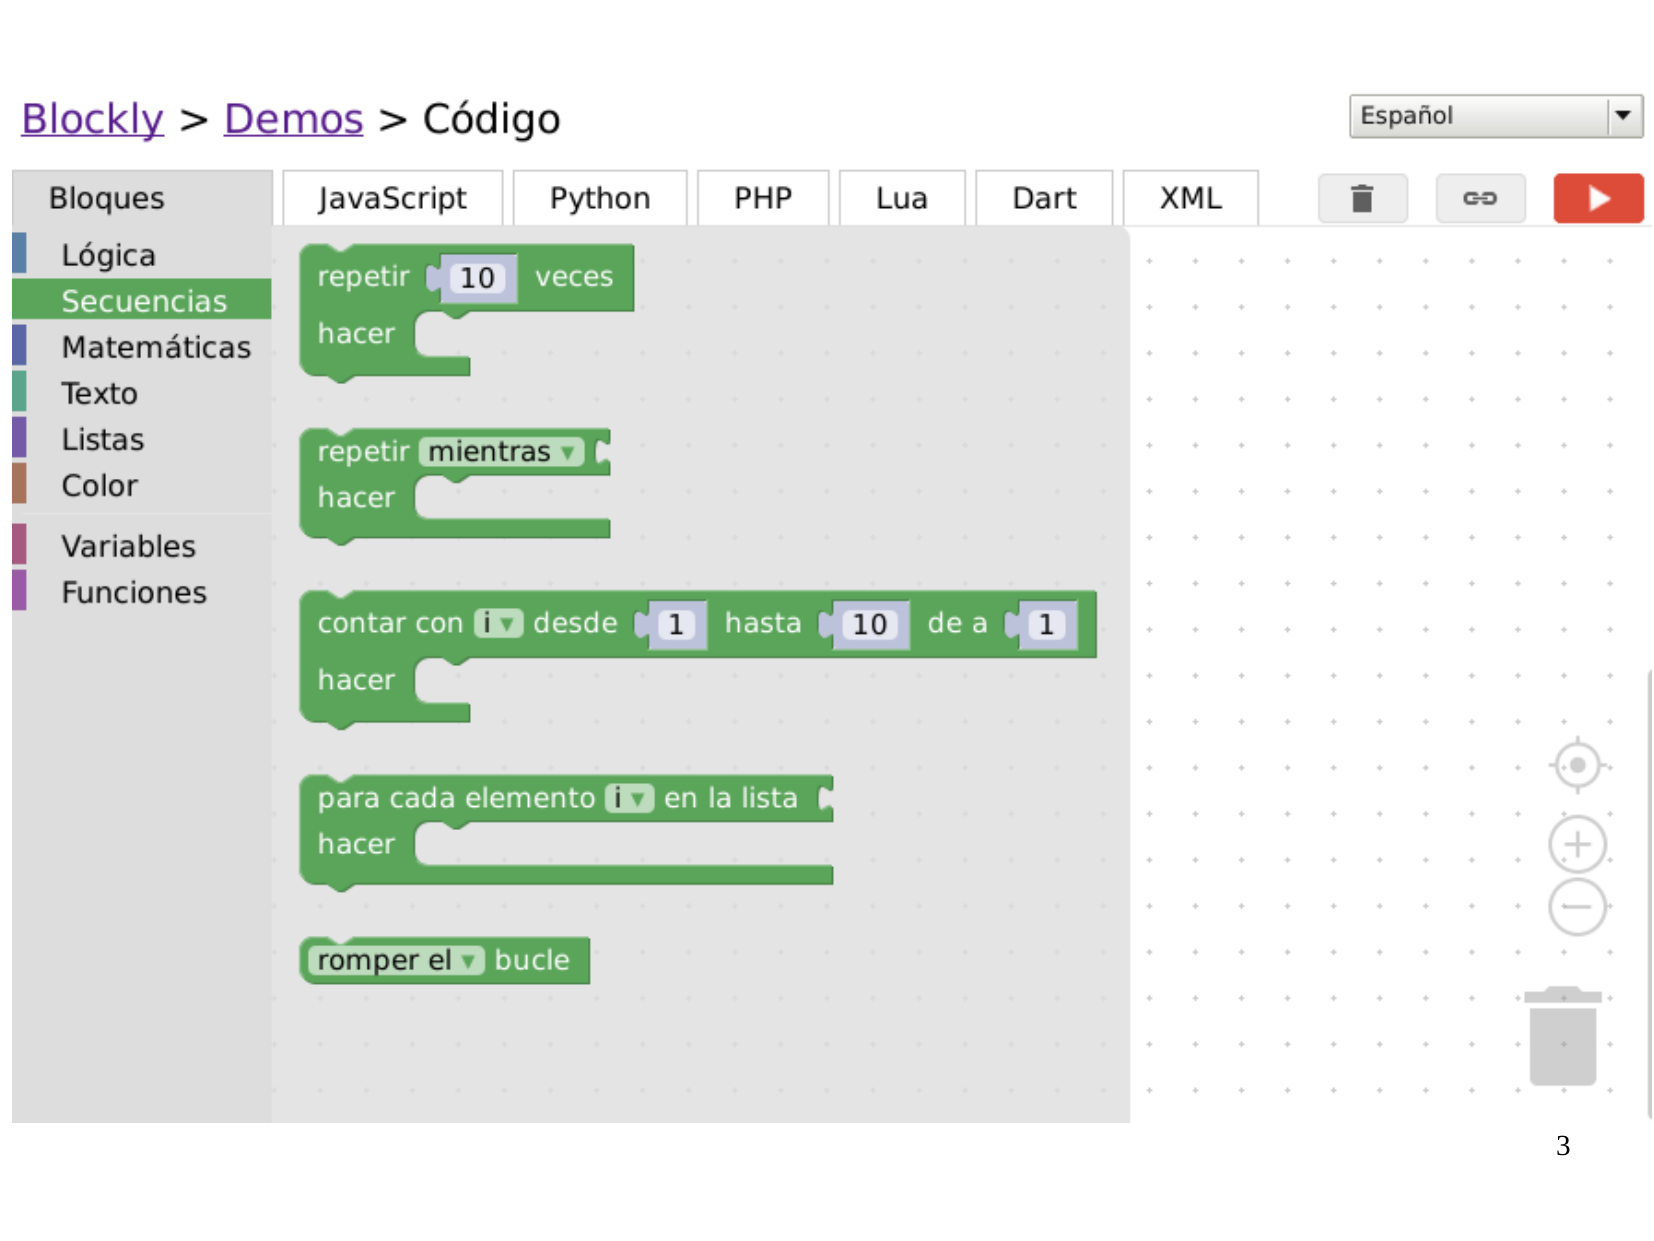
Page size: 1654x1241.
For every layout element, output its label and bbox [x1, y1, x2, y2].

picture [12, 67, 1652, 1123]
